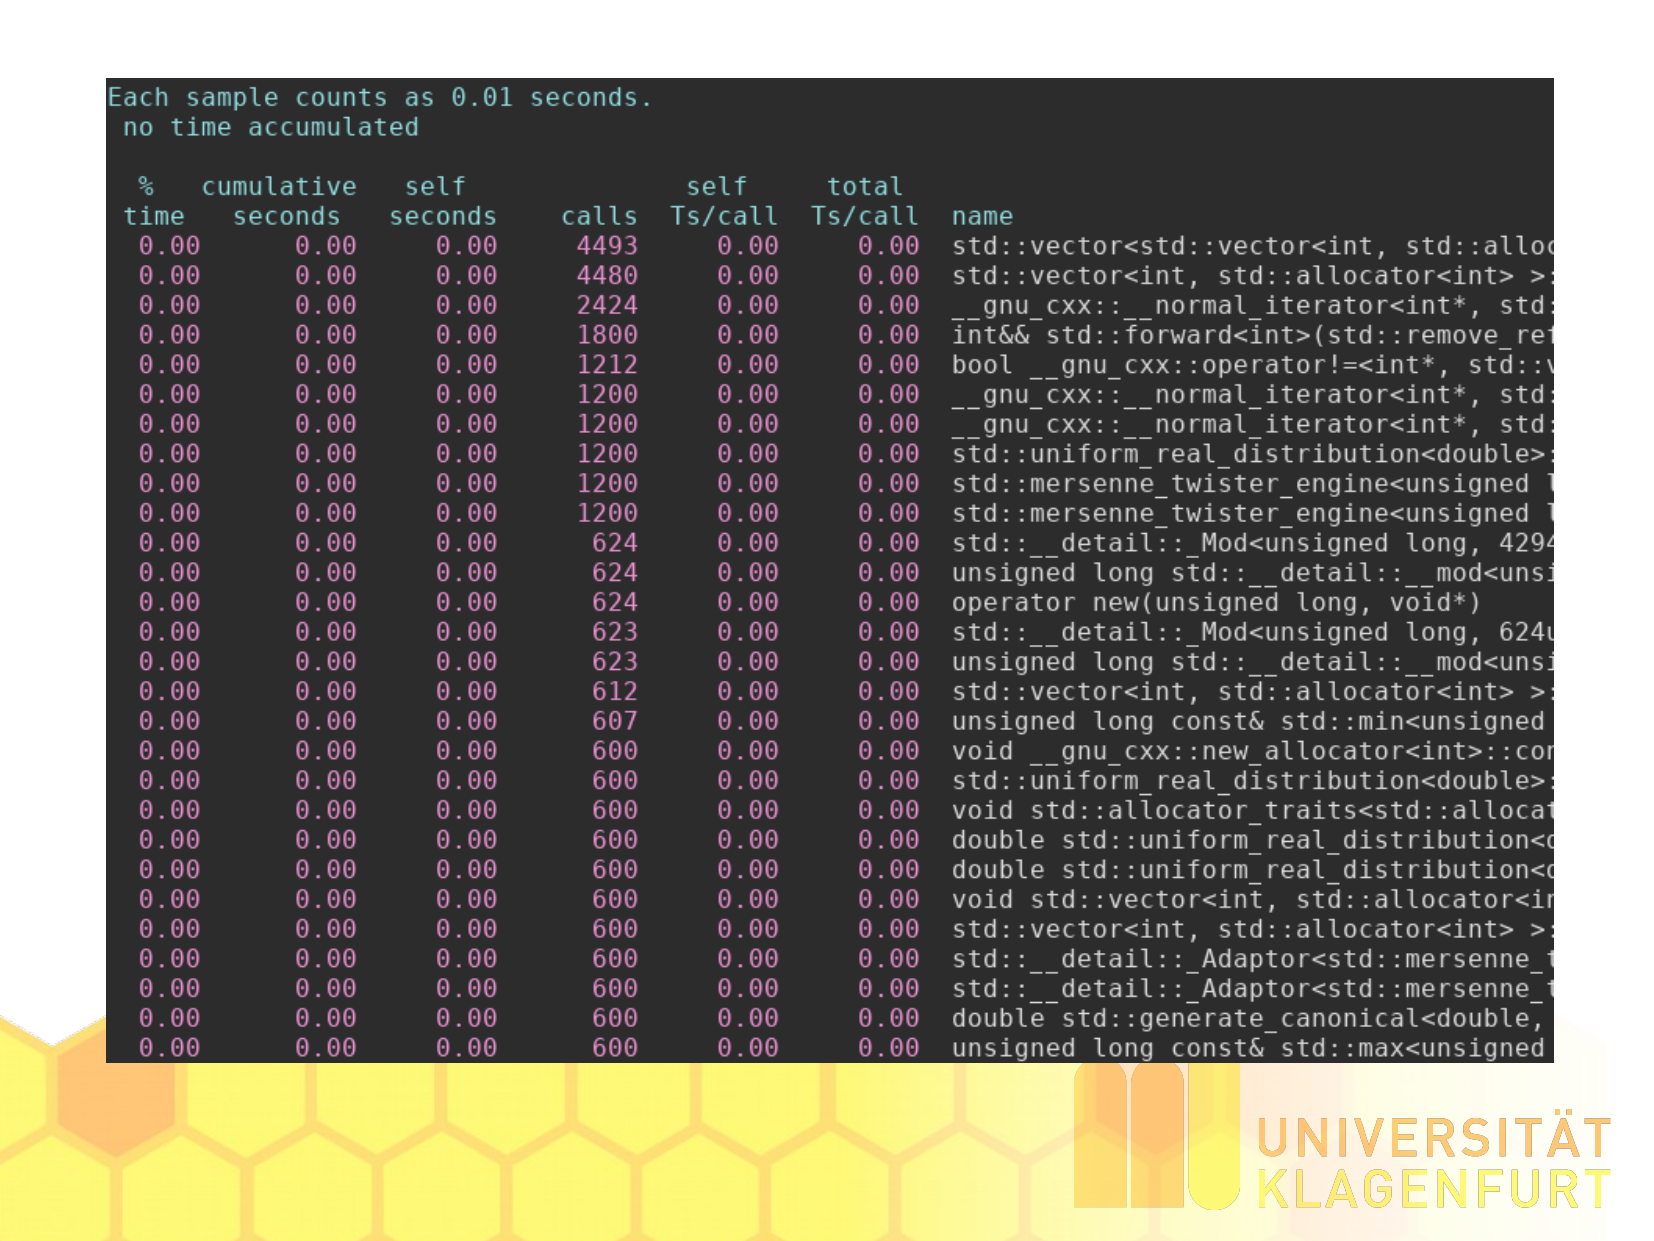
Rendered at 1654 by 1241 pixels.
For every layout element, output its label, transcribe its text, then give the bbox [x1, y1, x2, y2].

title Profiling [82, 49, 1571, 257]
picture [0, 78, 1611, 1241]
